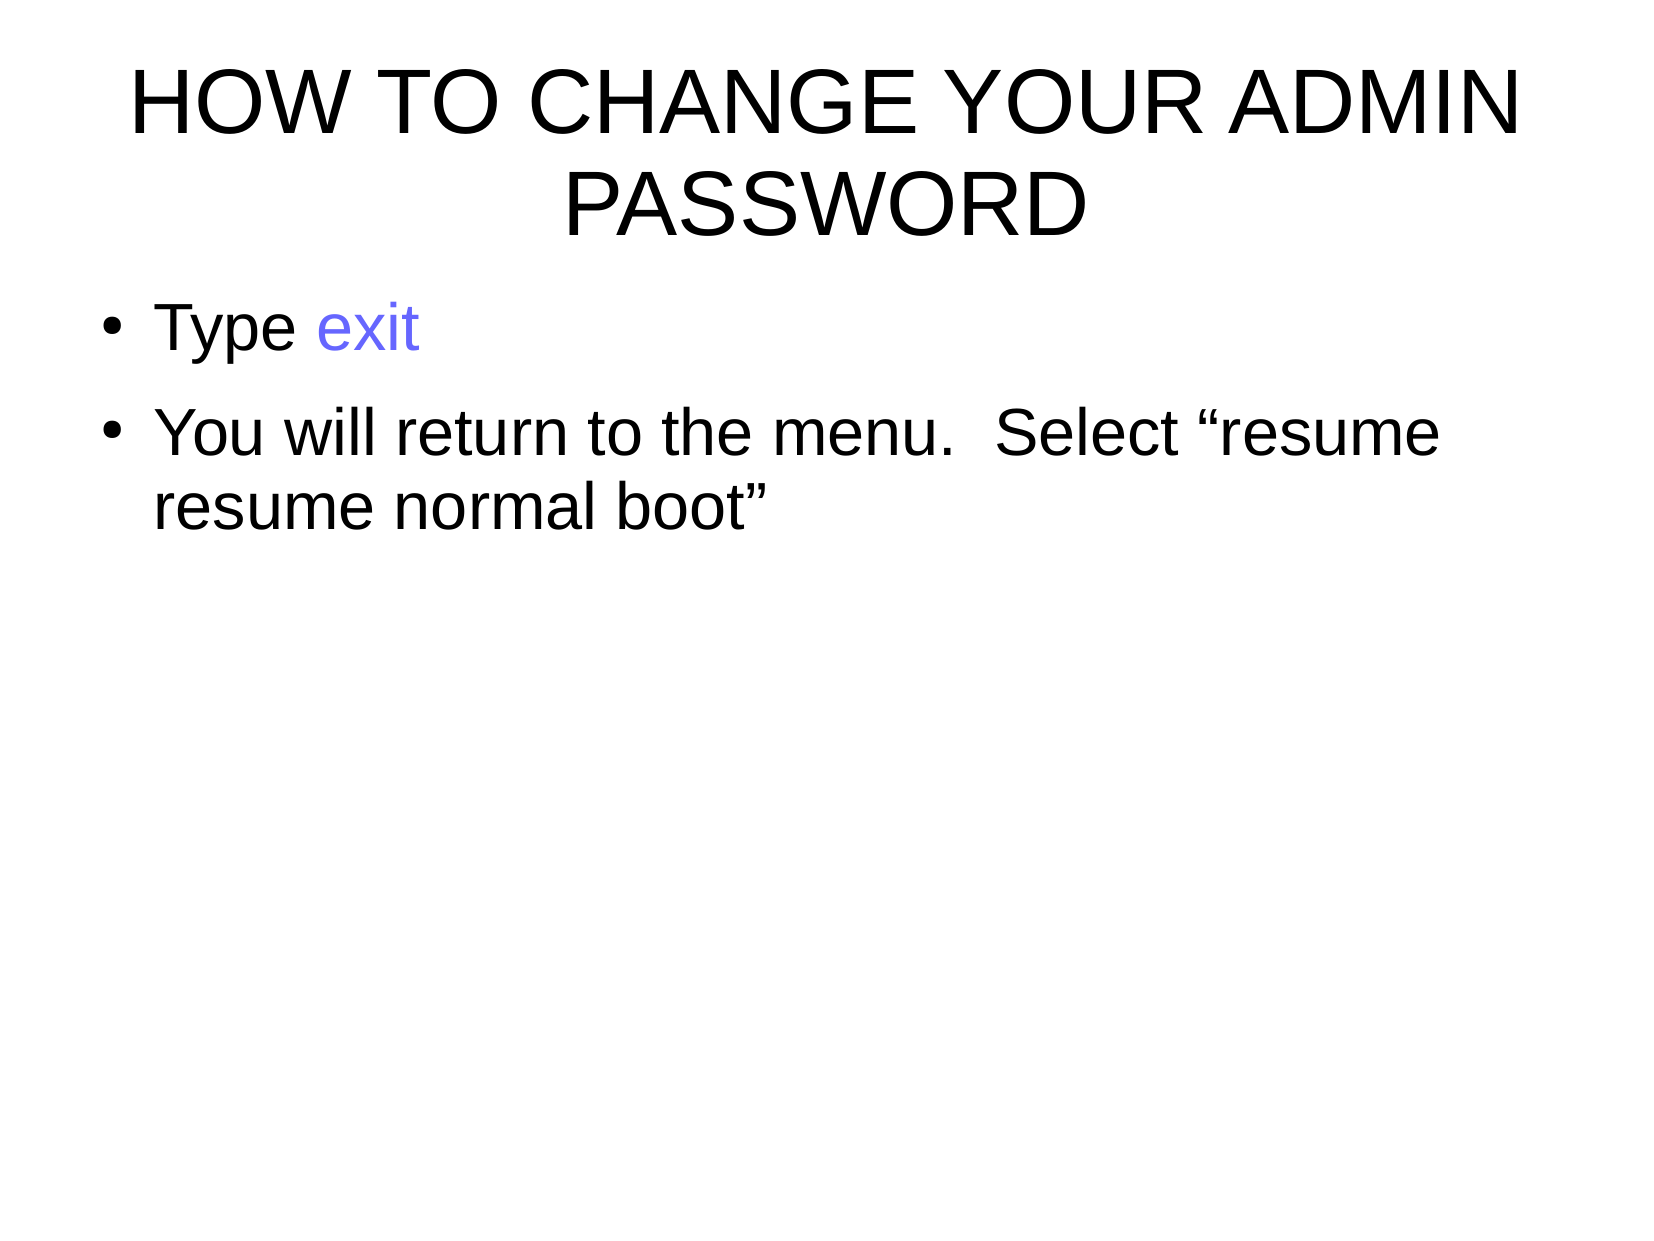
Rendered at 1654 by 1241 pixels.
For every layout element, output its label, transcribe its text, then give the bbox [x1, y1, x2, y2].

list Type exit You will return to the menu. Select “resume resume normal boot” [82, 290, 1571, 1010]
title HOW TO CHANGE YOUR ADMIN PASSWORD [82, 49, 1571, 257]
